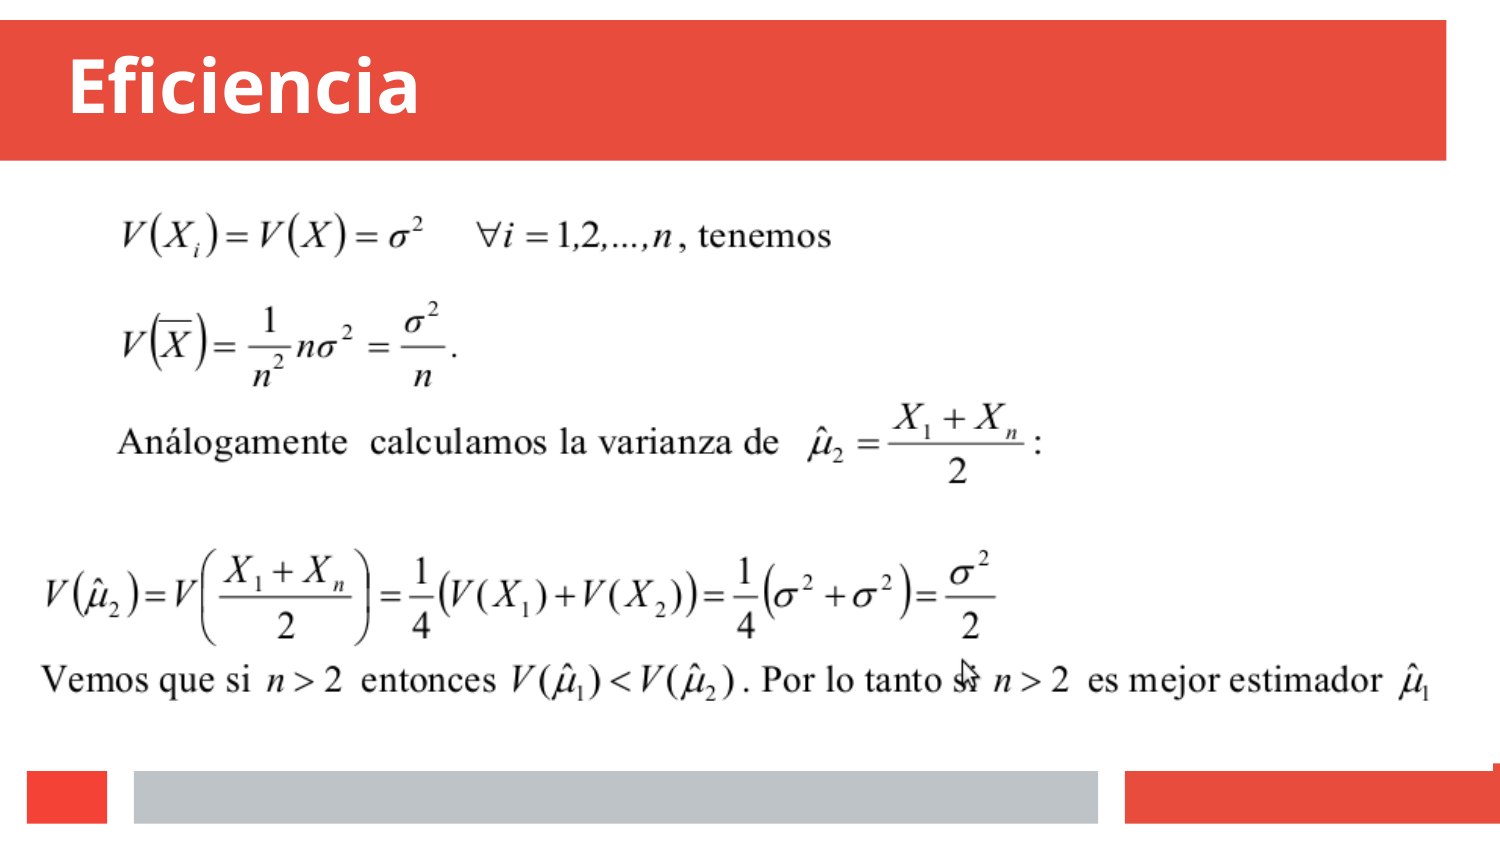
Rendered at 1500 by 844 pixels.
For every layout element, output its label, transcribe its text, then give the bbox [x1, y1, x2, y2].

picture [0, 168, 1493, 771]
title Eficiencia [53, 40, 1447, 141]
